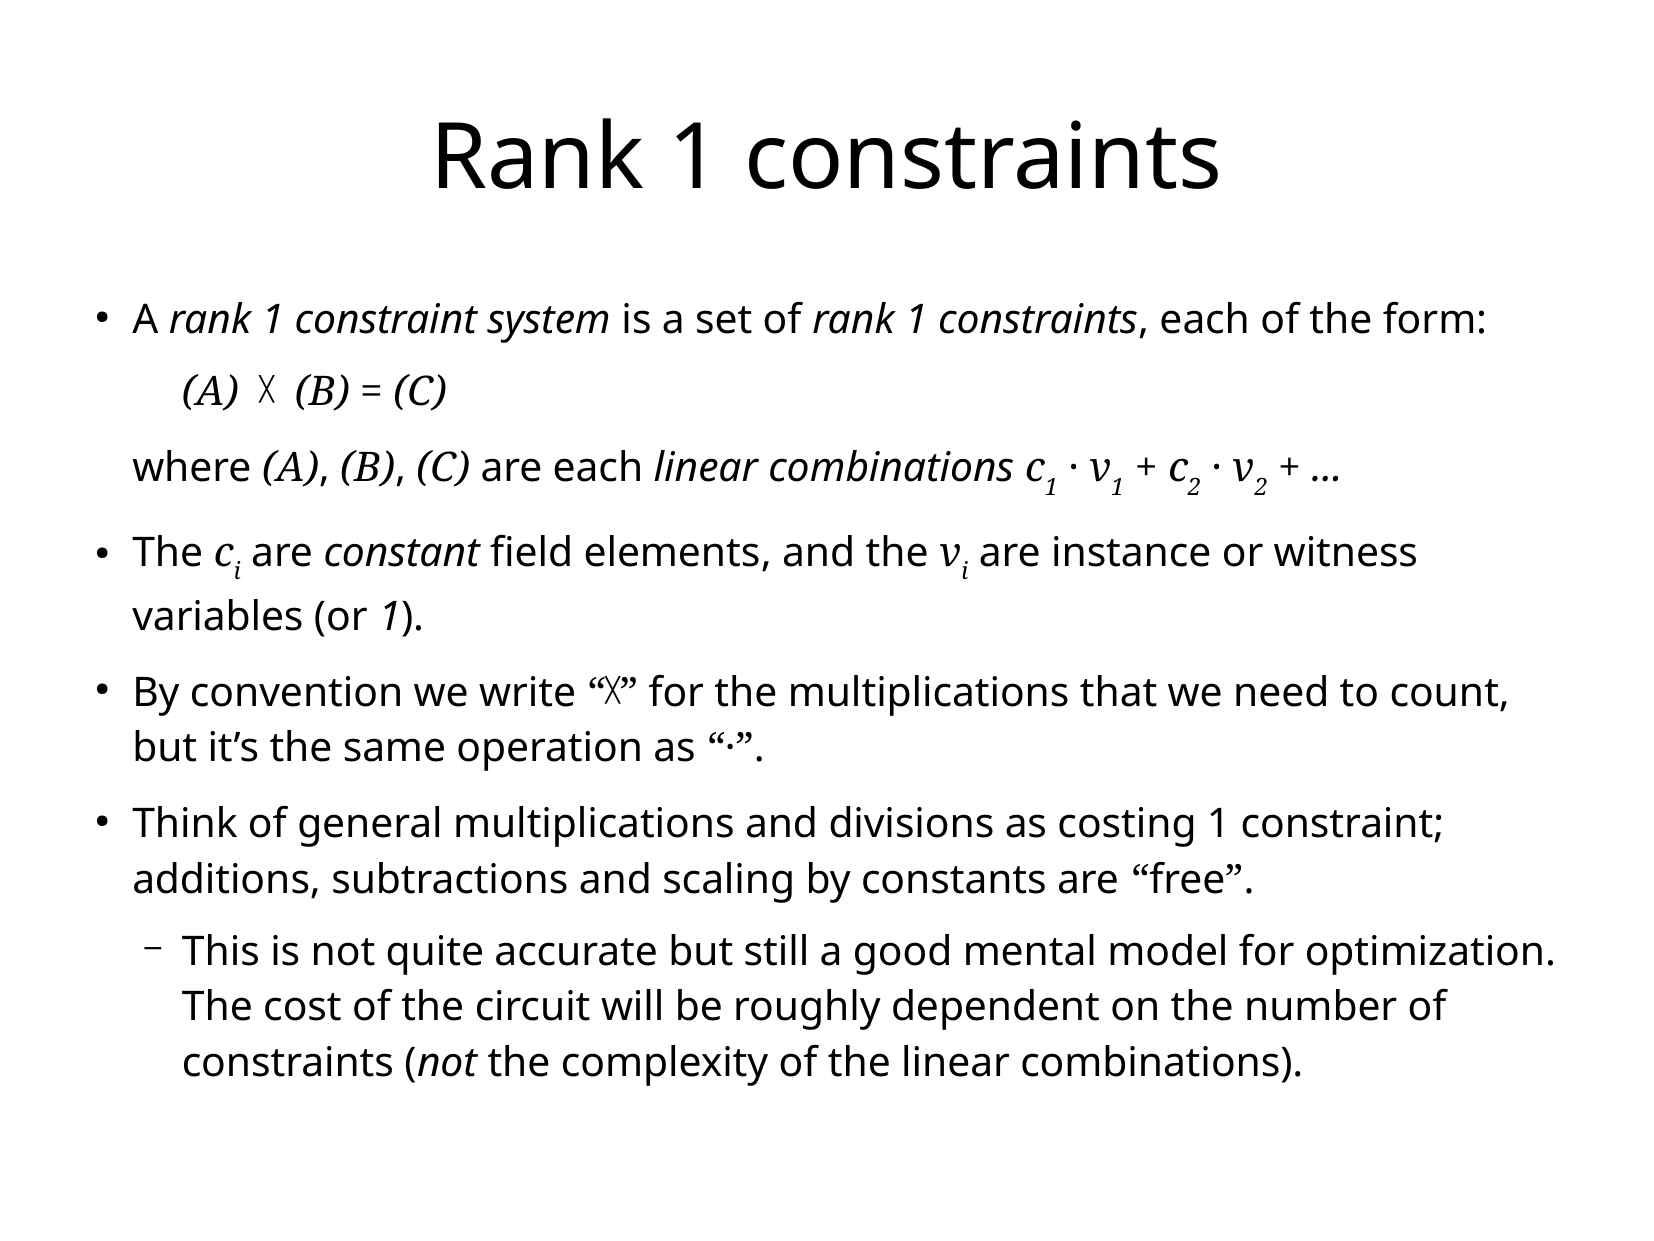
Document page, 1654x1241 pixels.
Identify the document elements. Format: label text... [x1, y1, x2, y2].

list A rank 1 constraint system is a set of rank 1 constraints, each of the form: (A) ╳ (B) = (C) where (A), (B), (C) are each linear combinations c1 · v1 + c2 · v2 + ... The ci are constant field elements, and the vi are instance or witness variables (or 1). By convention we write “╳” for the multiplications that we need to count, but it’s the same operation as “·”. Think of general multiplications and divisions as costing 1 constraint; additions, subtractions and scaling by constants are “free”. This is not quite accurate but still a good mental model for optimization. The cost of the circuit will be roughly dependent on the number of constraints (not the complexity of the linear combinations). [82, 290, 1571, 1111]
title Rank 1 constraints [82, 49, 1571, 257]
